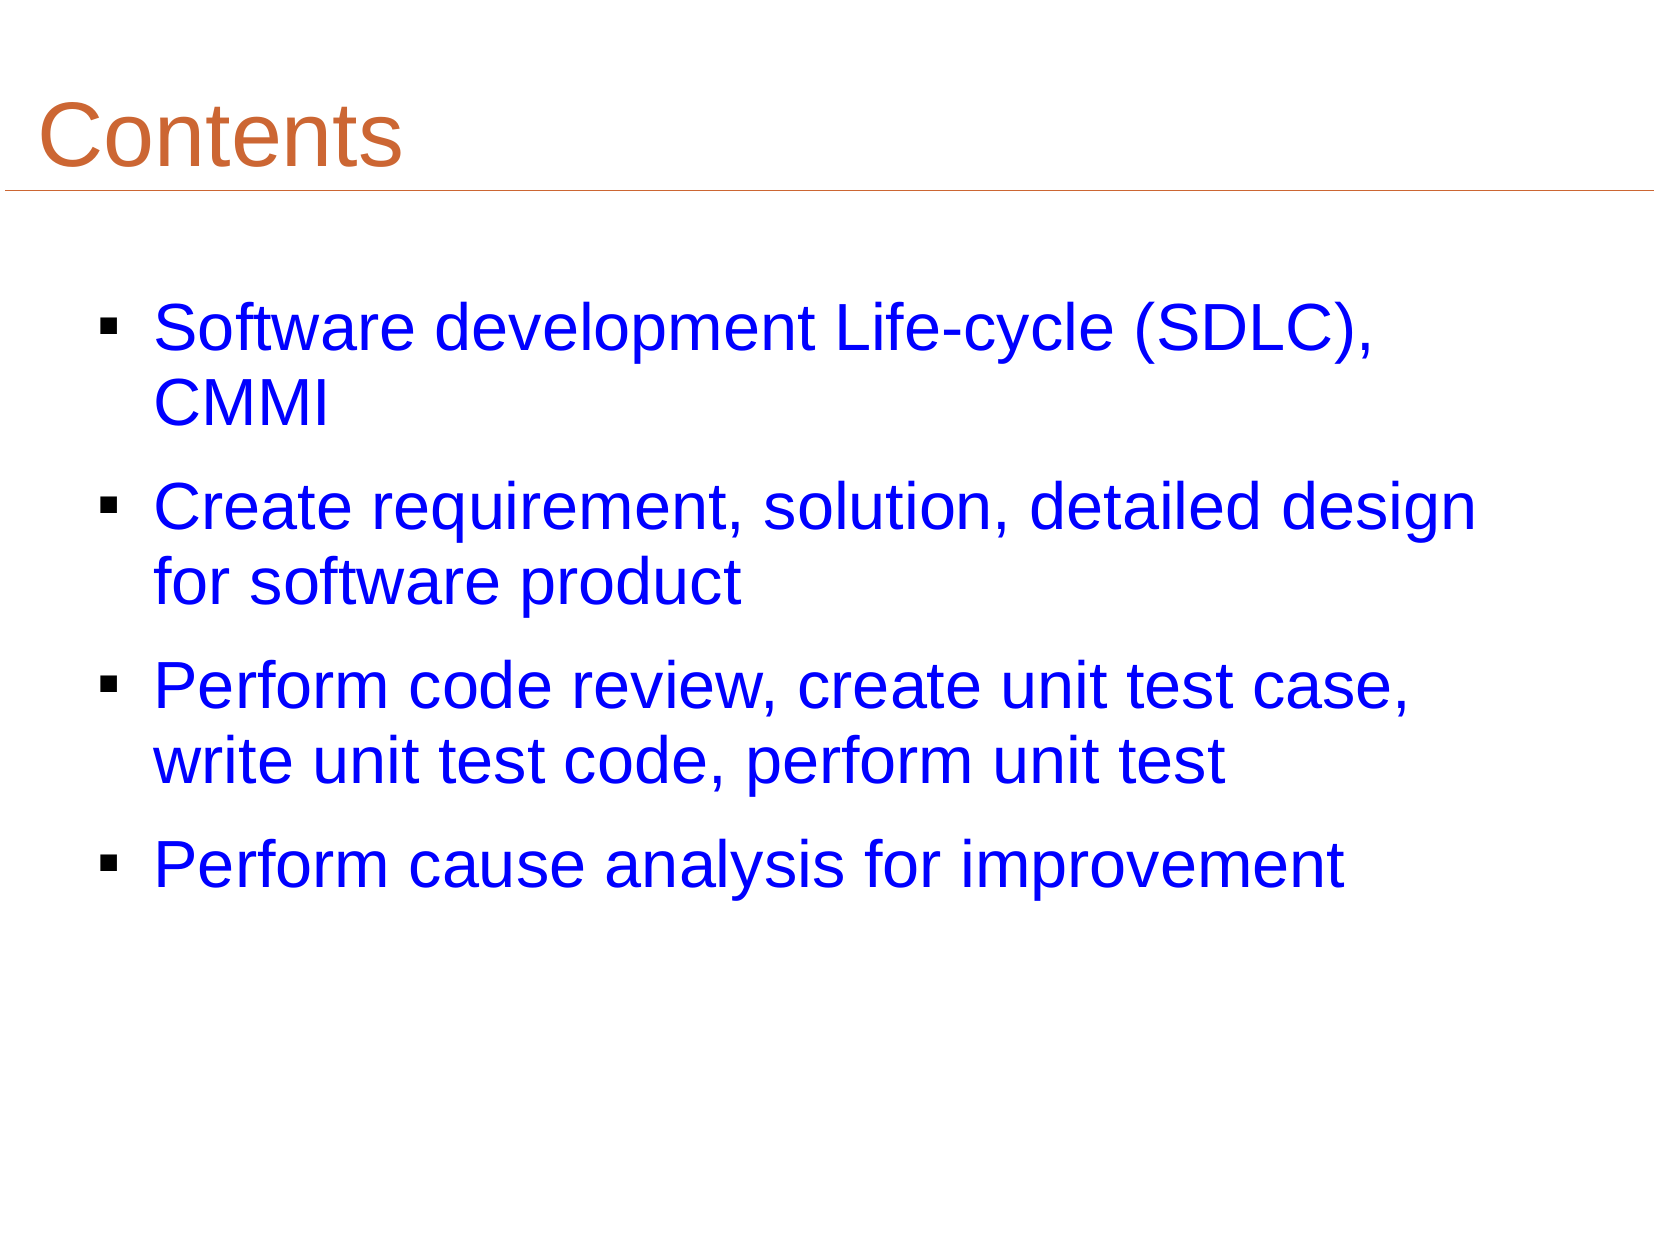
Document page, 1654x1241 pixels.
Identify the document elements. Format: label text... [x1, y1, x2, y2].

list Software development Life-cycle (SDLC), CMMI Create requirement, solution, detailed design for software product Perform code review, create unit test case, write unit test code, perform unit test Perform cause analysis for improvement [82, 290, 1571, 1163]
title Contents [37, 31, 1651, 239]
